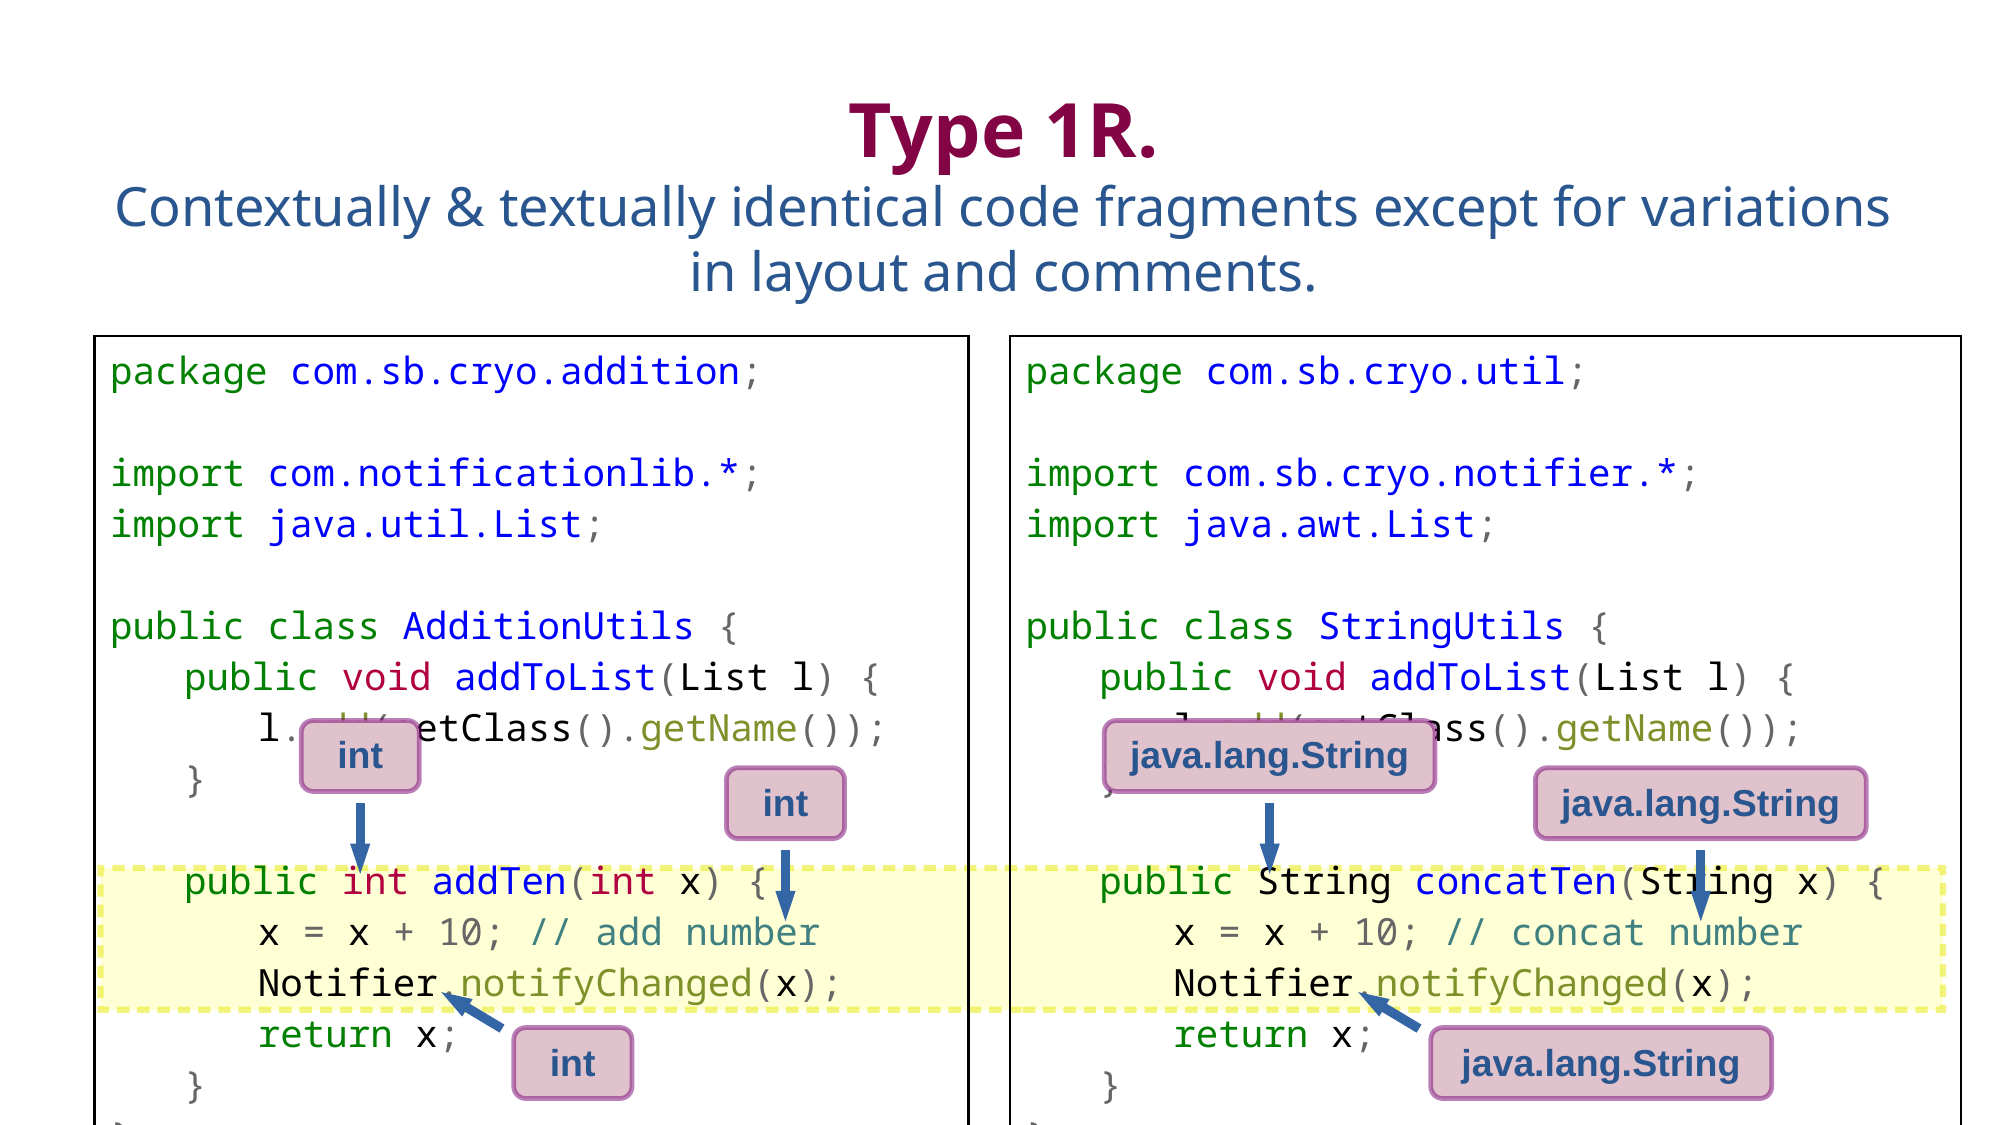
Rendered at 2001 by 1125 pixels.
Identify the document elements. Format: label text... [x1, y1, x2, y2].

text_box int [513, 1027, 632, 1099]
text_box java.lang.String [1535, 767, 1867, 839]
text_box java.lang.String [1430, 1027, 1772, 1099]
text_box package com.sb.cryo.util; import com.sb.cryo.notifier.*; import java.awt.List; public class StringUtils { public void addToList(List l) { l.add(getClass().getName()); } public String concatTen(String x) { x = x + 10; // concat number Notifier.notifyChanged(x); return x; } } [1009, 335, 1961, 1110]
text_box Type 1R. Contextually & textually identical code fragments except for variations in layout and comments. [83, 75, 1925, 310]
text_box [970, 868, 1009, 1010]
text_box int [726, 767, 845, 839]
text_box java.lang.String [1104, 720, 1436, 792]
text_box int [301, 720, 420, 792]
text_box package com.sb.cryo.addition; import com.notificationlib.*; import java.util.List; public class AdditionUtils { public void addToList(List l) { l.add(getClass().getName()); } public int addTen(int x) { x = x + 10; // add number Notifier.notifyChanged(x); return x; } } [94, 335, 969, 1110]
